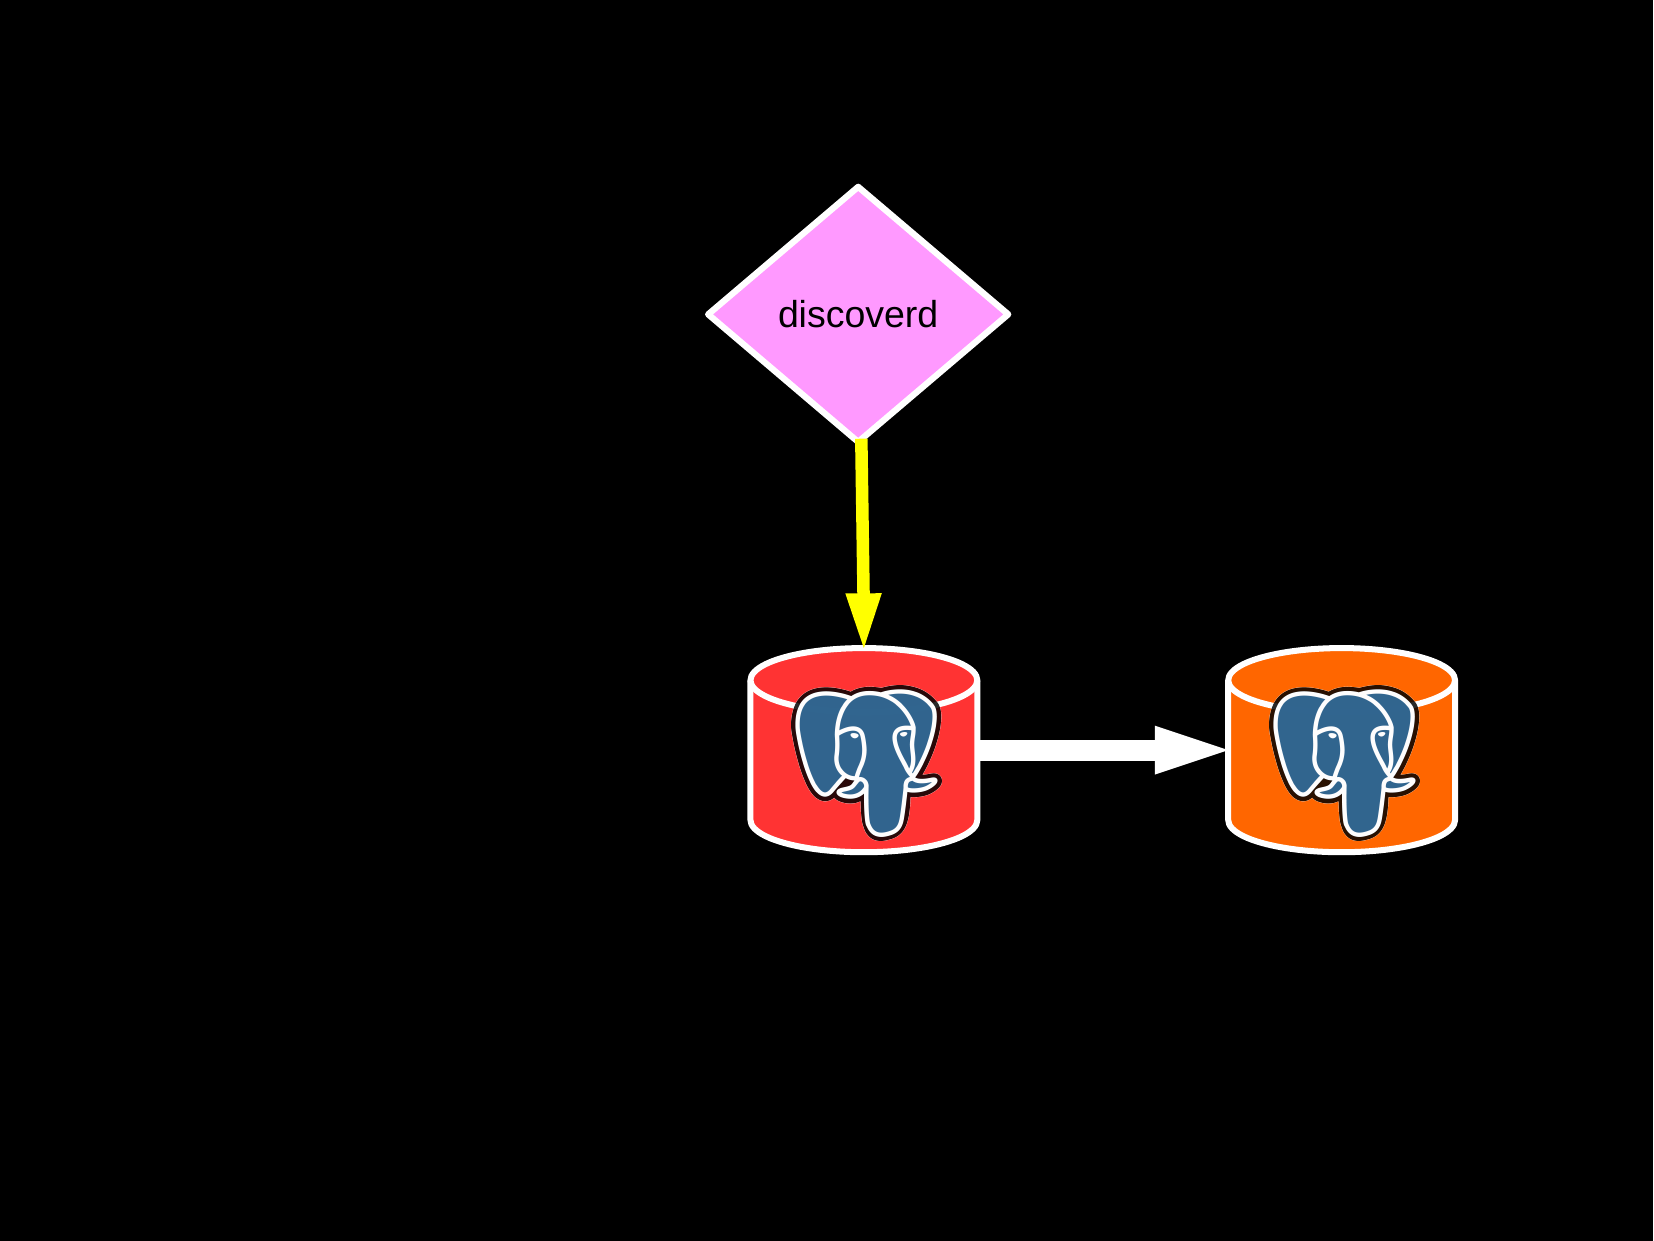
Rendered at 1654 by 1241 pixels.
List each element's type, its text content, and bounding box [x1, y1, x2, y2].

text_box discoverd [708, 186, 1009, 440]
picture [791, 685, 942, 841]
picture [1269, 685, 1420, 841]
text_box [750, 648, 978, 853]
text_box [1228, 648, 1456, 853]
